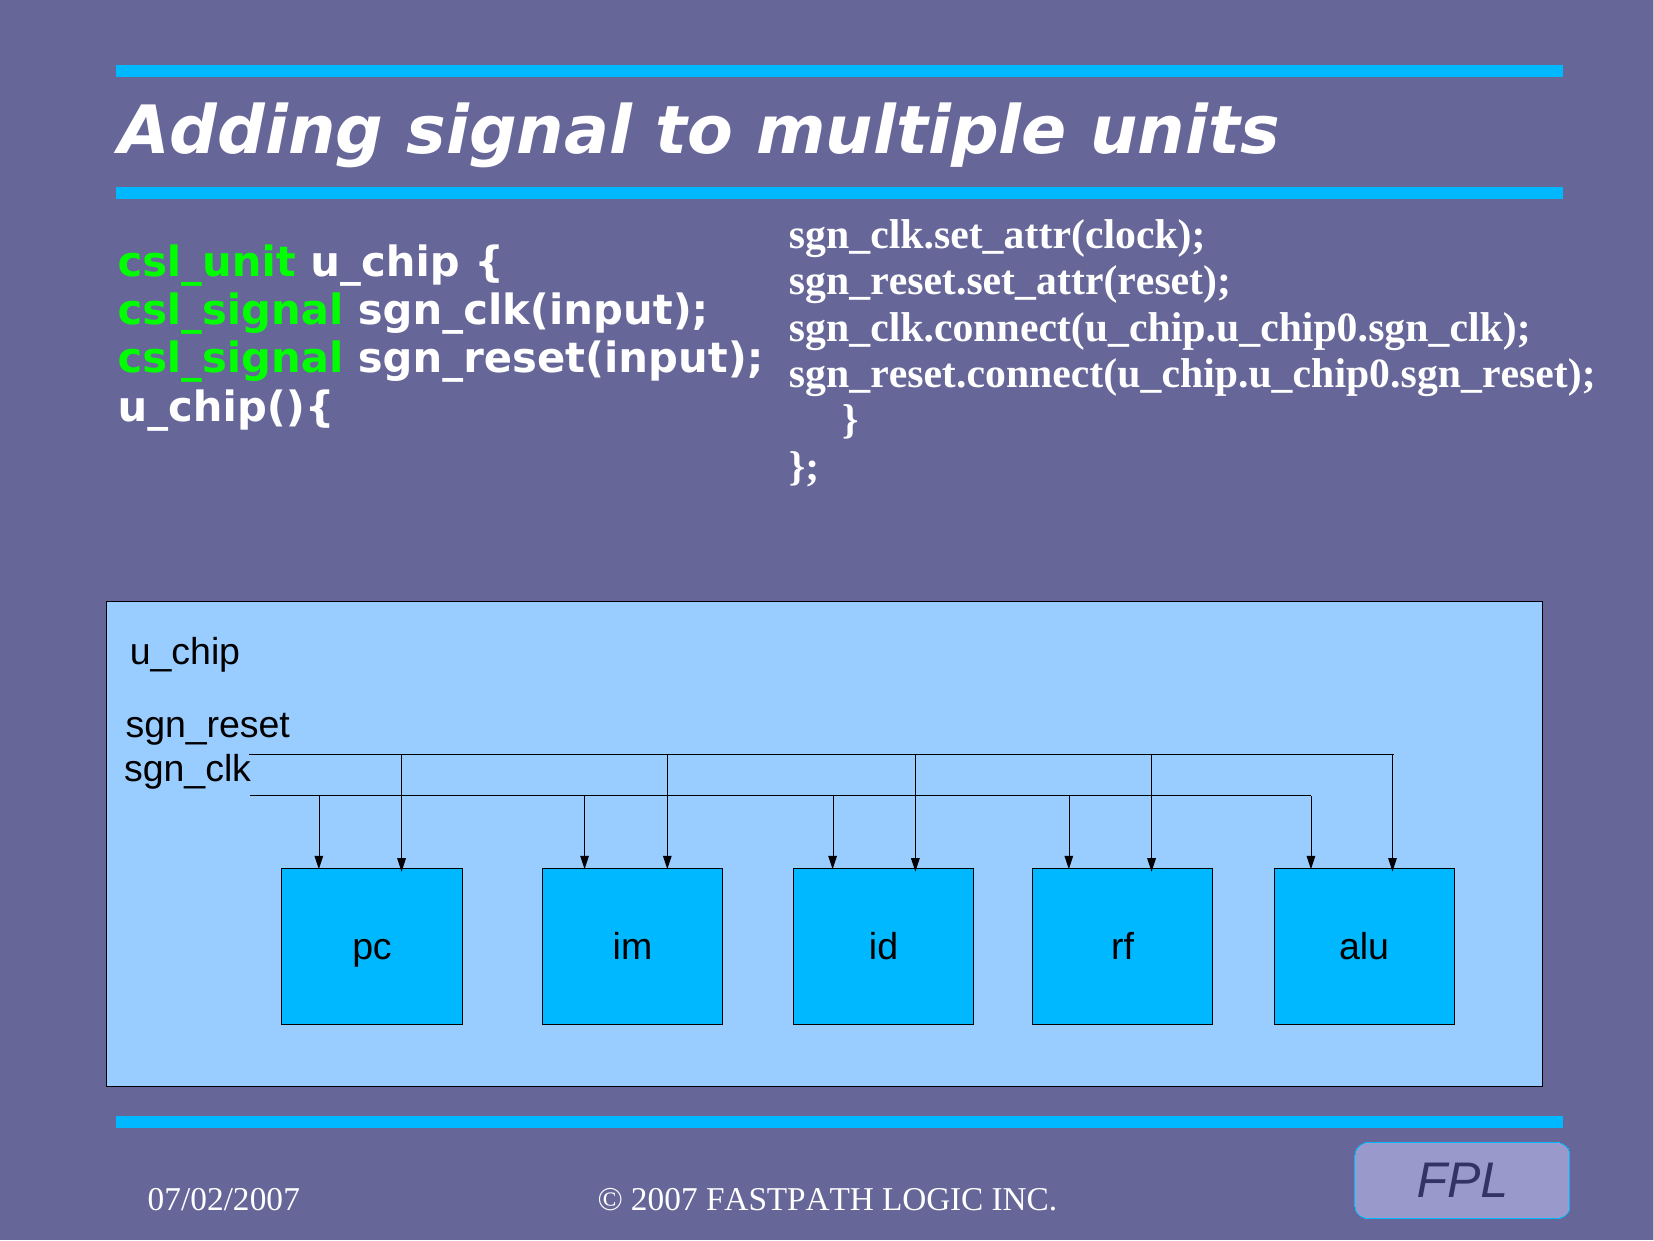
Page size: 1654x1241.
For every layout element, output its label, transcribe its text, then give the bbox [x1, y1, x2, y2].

text_box sgn_reset [110, 696, 308, 768]
list csl_unit u_chip { csl_signal sgn_clk(input); csl_signal sgn_reset(input); u_chip(){ [99, 237, 756, 974]
text_box [106, 601, 1543, 1087]
text_box u_chip [115, 622, 271, 694]
text_box rf [1032, 868, 1213, 1025]
text_box sgn_clk [109, 739, 277, 811]
text_box id [793, 868, 974, 1025]
title Adding signal to multiple units [118, 41, 1531, 219]
text_box sgn_clk.set_attr(clock); sgn_reset.set_attr(reset); sgn_clk.connect(u_chip.u_chip0.sgn_clk); sgn_reset.connect(u_chip.u_chip0.sgn_reset); } }; [756, 204, 1626, 664]
text_box alu [1274, 868, 1455, 1025]
text_box im [542, 868, 723, 1025]
text_box pc [281, 868, 463, 1025]
